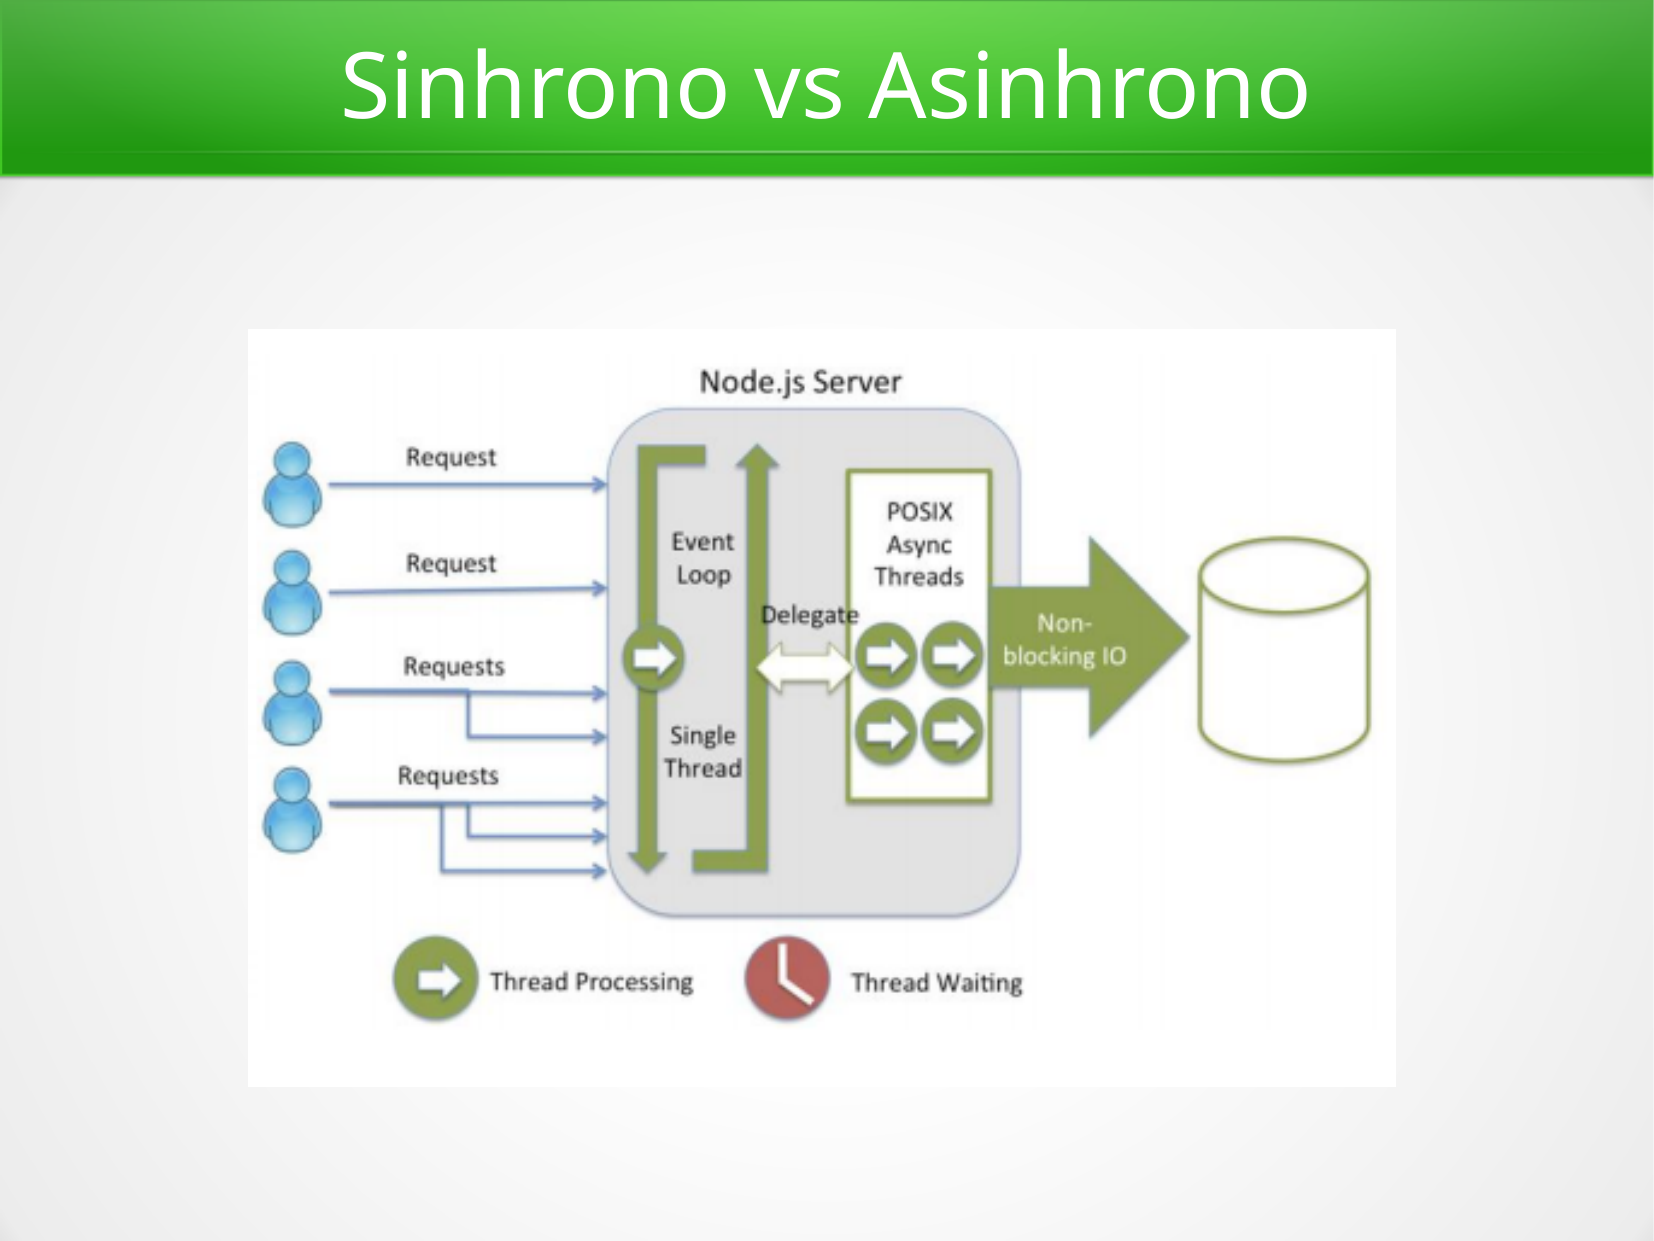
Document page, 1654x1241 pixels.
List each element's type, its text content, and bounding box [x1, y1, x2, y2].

picture [0, 0, 1654, 1241]
title Sinhrono vs Asinhrono [82, 11, 1571, 154]
